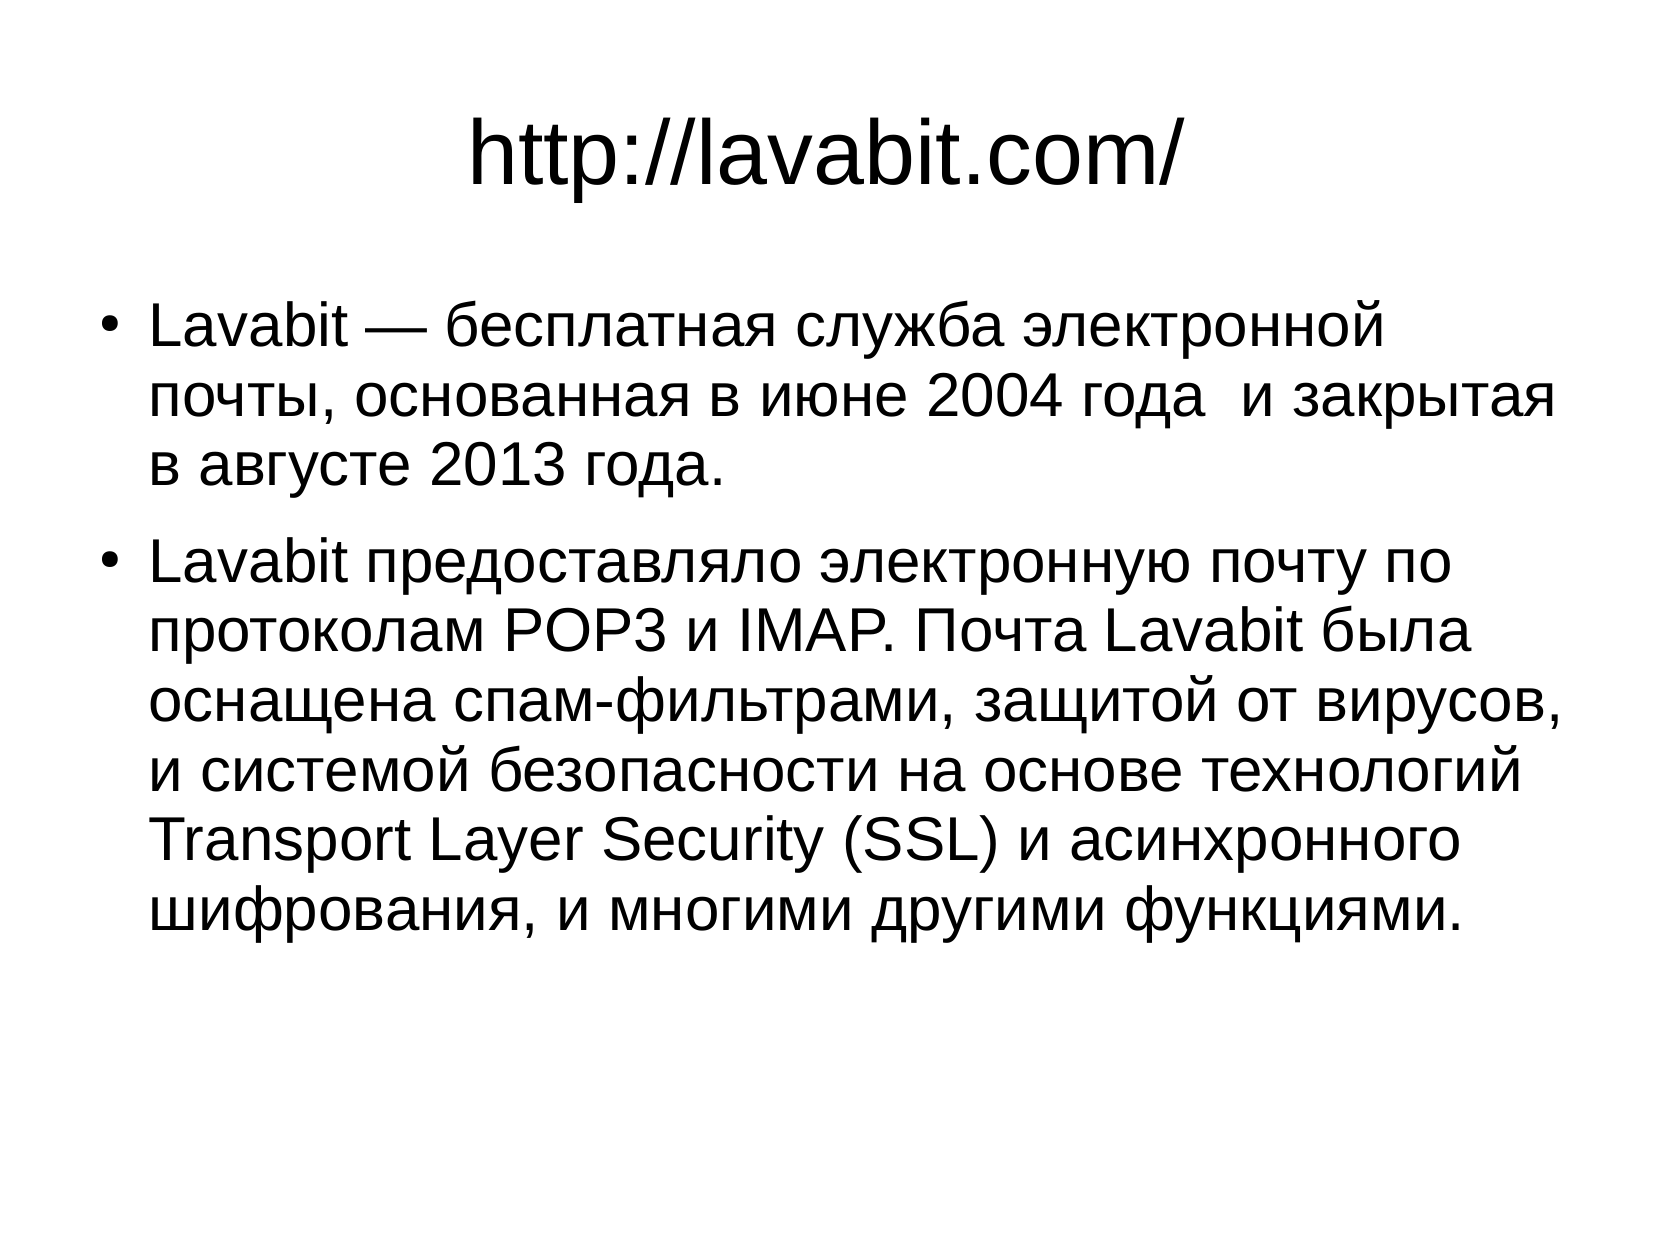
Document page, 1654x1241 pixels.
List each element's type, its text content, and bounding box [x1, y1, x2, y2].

list Lavabit — бесплатная служба электронной почты, основанная в июне 2004 года и закрытая в августе 2013 года. Lavabit предоставляло электронную почту по протоколам POP3 и IMAP. Почта Lavabit была оснащена спам-фильтрами, защитой от вирусов, и системой безопасности на основе технологий Transport Layer Security (SSL) и асинхронного шифрования, и многими другими функциями. [82, 290, 1571, 1010]
title http://lavabit.com/ [82, 49, 1571, 257]
